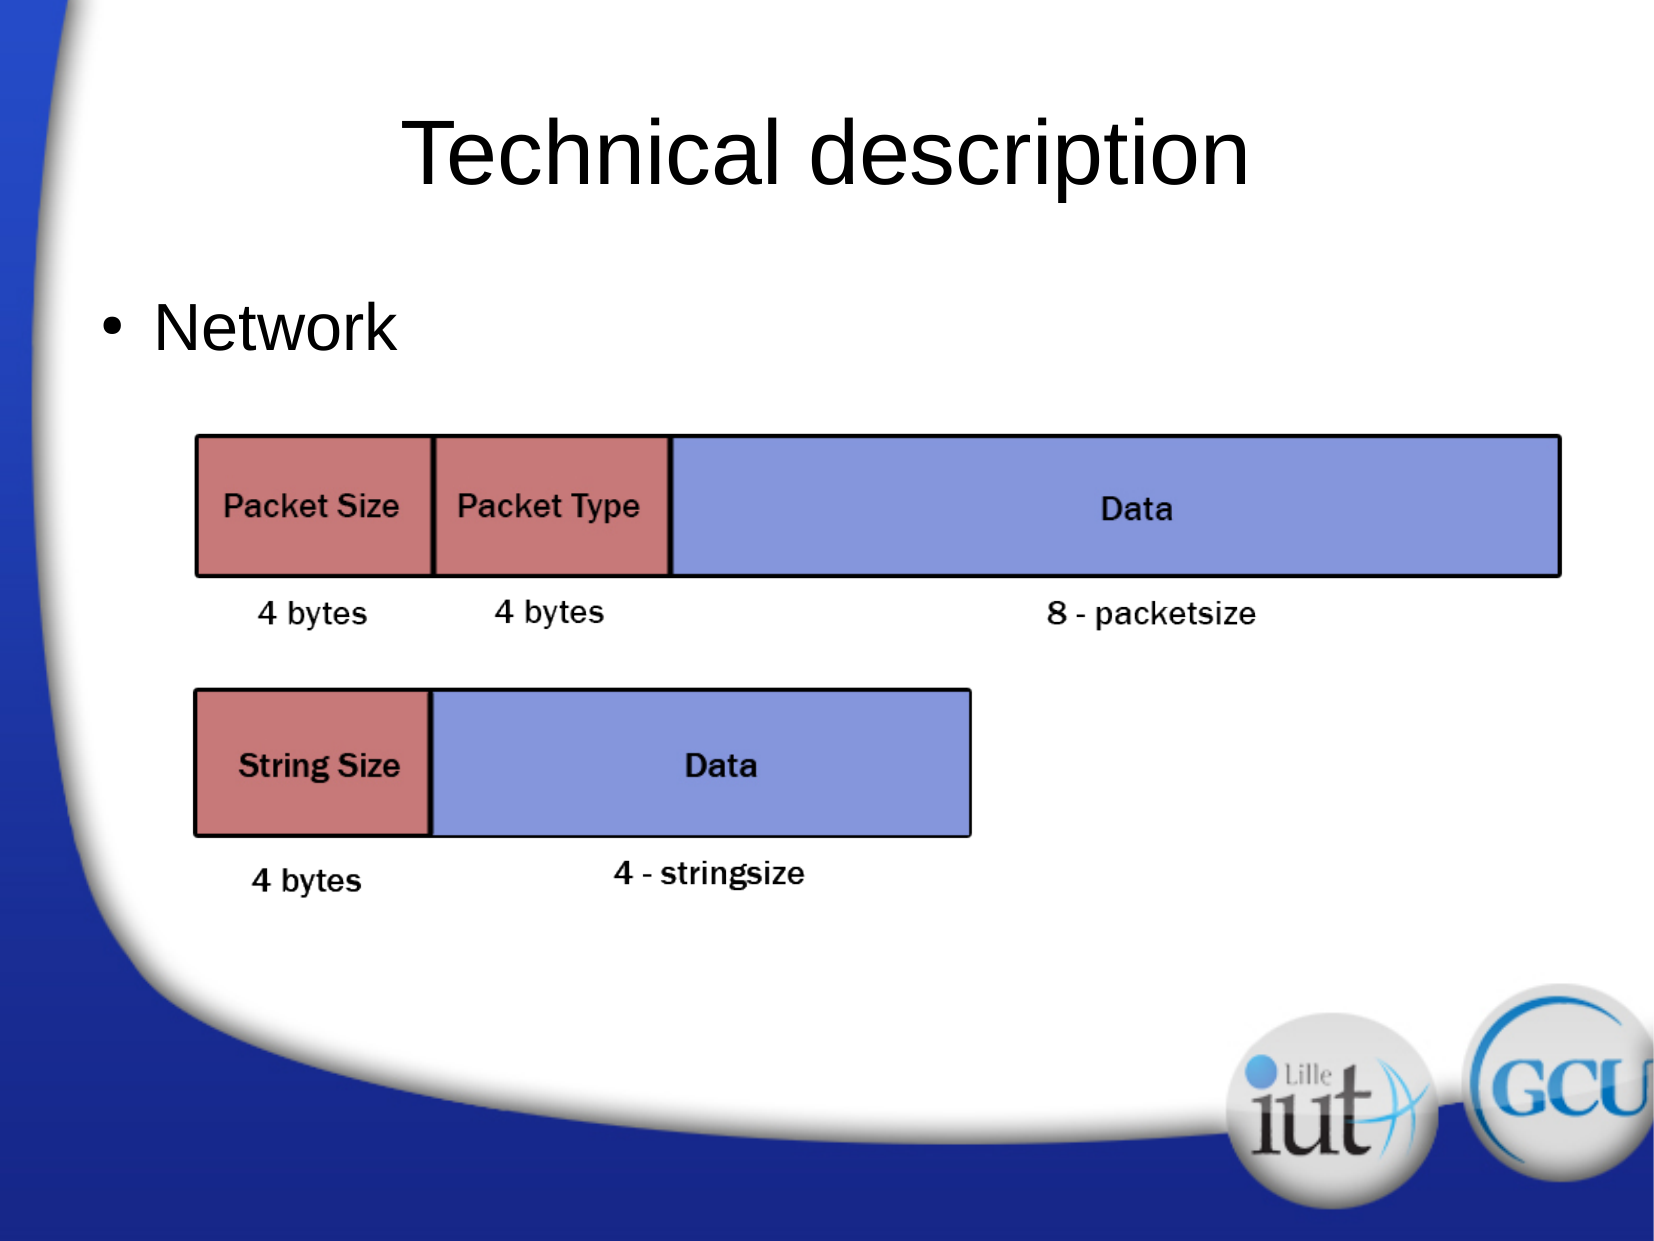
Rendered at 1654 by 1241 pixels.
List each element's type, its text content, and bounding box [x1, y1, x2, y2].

picture [0, 0, 1654, 1241]
title Technical description [82, 49, 1571, 257]
list Network [82, 290, 1571, 1109]
